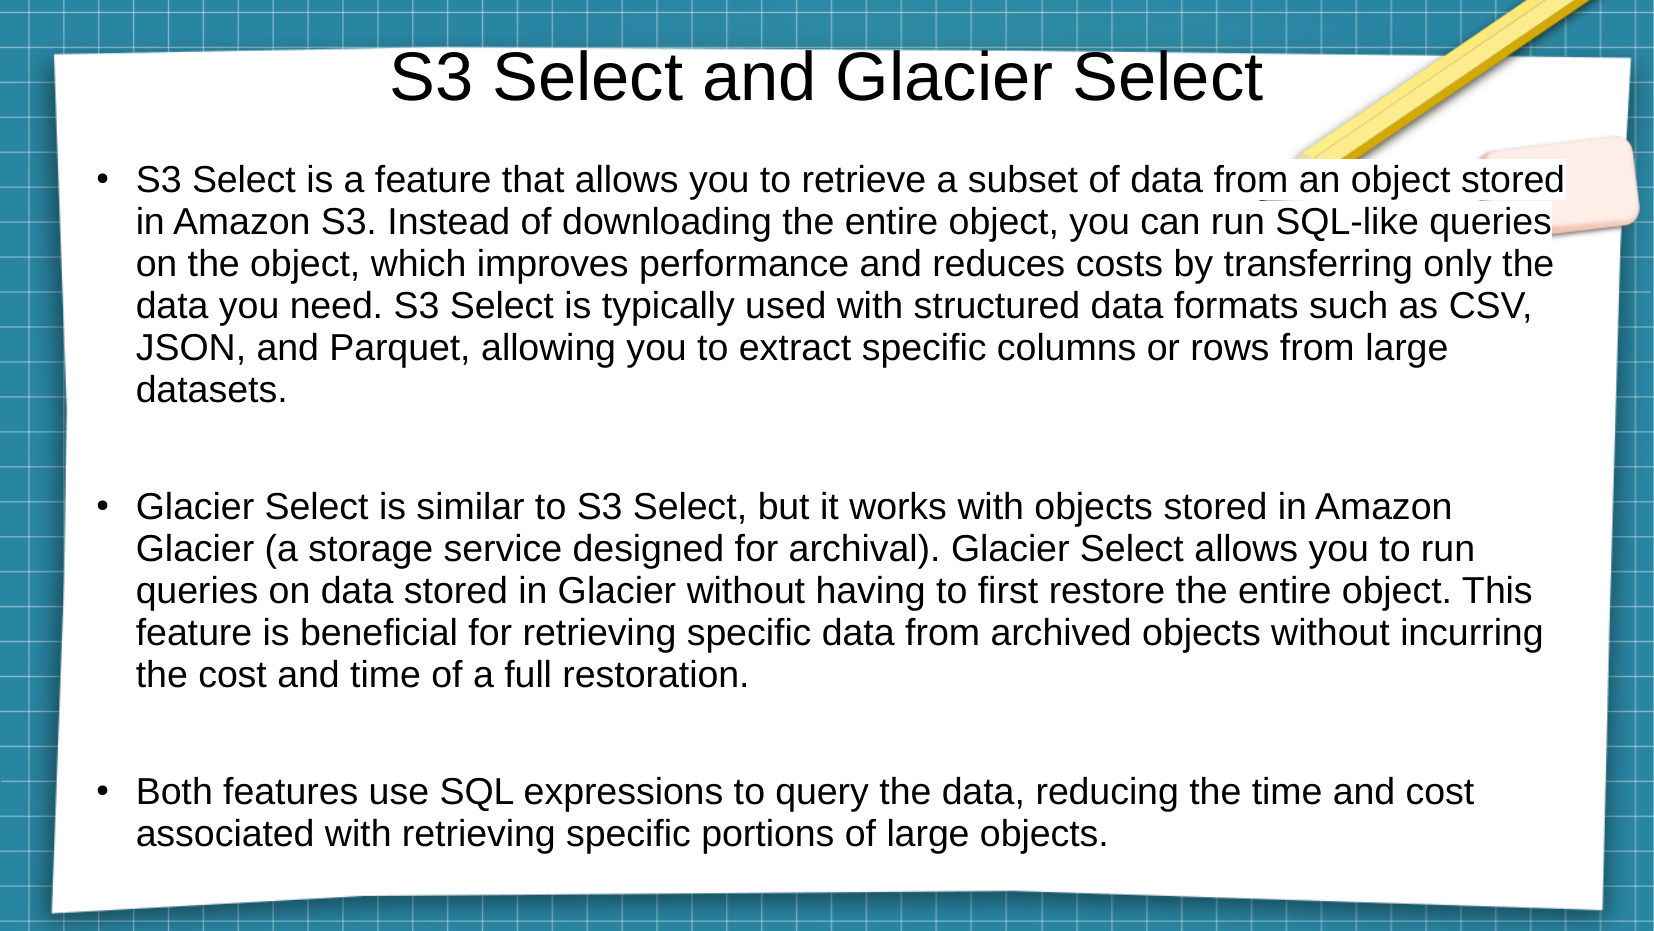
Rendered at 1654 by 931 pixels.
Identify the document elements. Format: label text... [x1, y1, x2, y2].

title S3 Select and Glacier Select [82, 37, 1571, 158]
list S3 Select is a feature that allows you to retrieve a subset of data from an object stored in Amazon S3. Instead of downloading the entire object, you can run SQL-like queries on the object, which improves performance and reduces costs by transferring only the data you need. S3 Select is typically used with structured data formats such as CSV, JSON, and Parquet, allowing you to extract specific columns or rows from large datasets. Glacier Select is similar to S3 Select, but it works with objects stored in Amazon Glacier (a storage service designed for archival). Glacier Select allows you to run queries on data stored in Glacier without having to first restore the entire object. This feature is beneficial for retrieving specific data from archived objects without incurring the cost and time of a full restoration. Both features use SQL expressions to query the data, reducing the time and cost associated with retrieving specific portions of large objects. [82, 158, 1571, 863]
picture [0, 0, 1654, 931]
